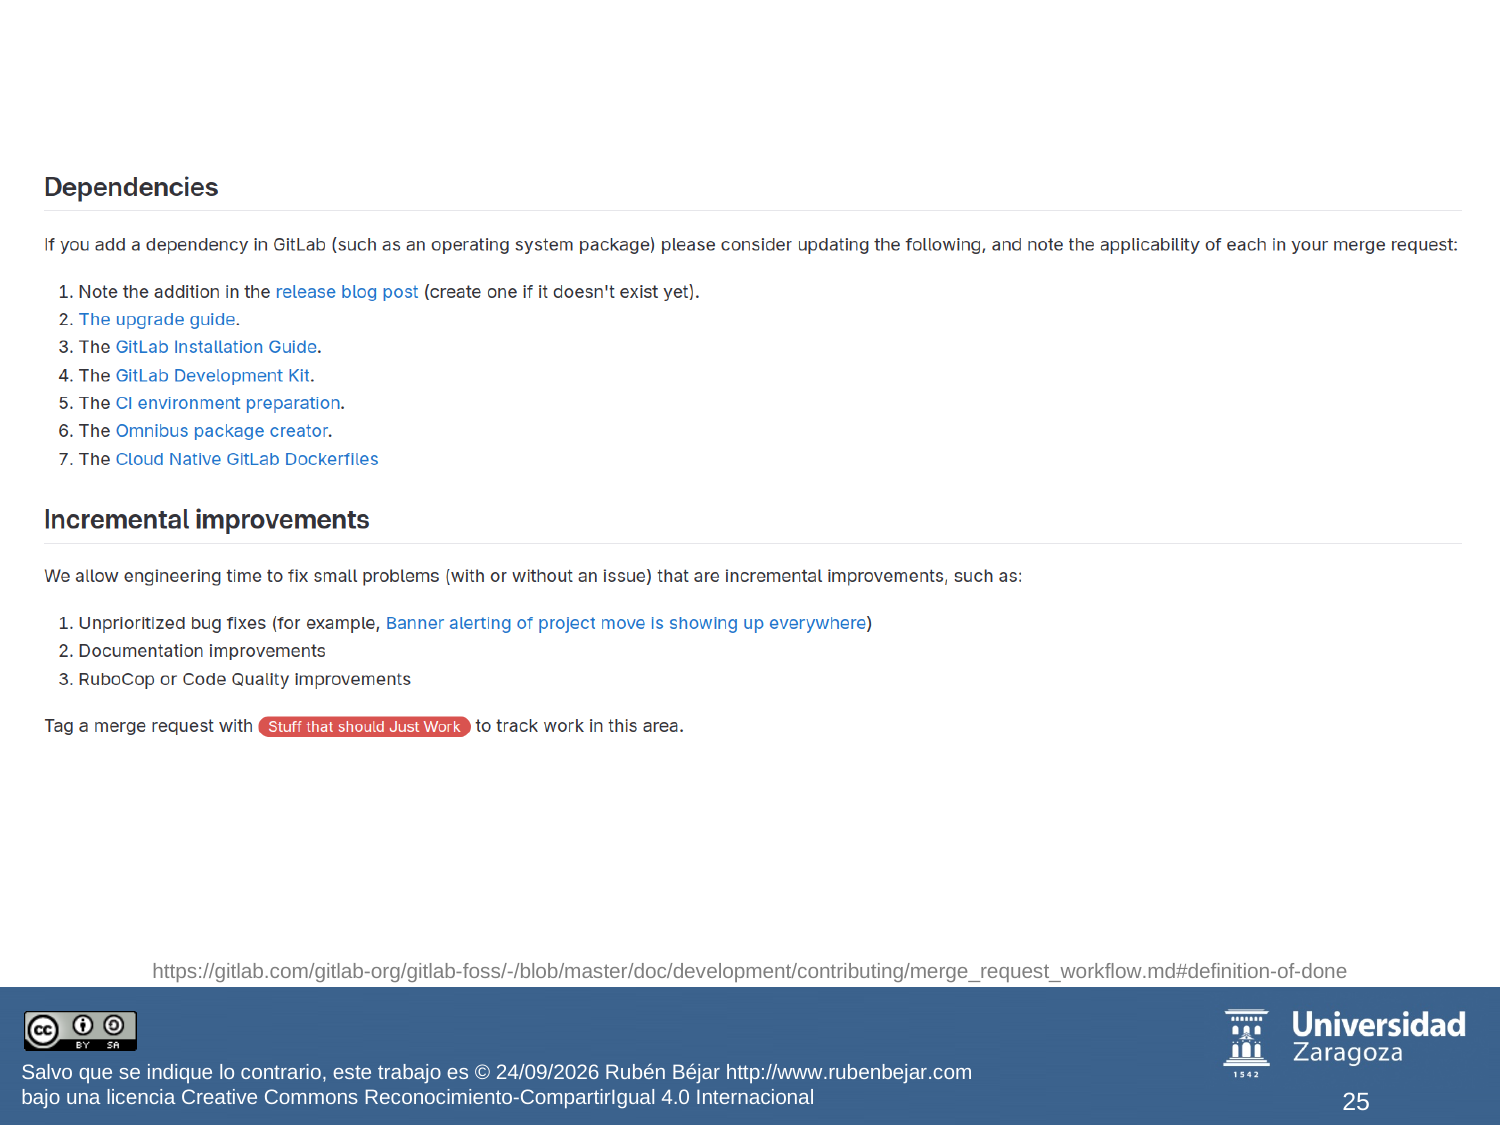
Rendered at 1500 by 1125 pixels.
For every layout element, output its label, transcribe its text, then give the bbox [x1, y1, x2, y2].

picture [0, 987, 1500, 1125]
text_box https://gitlab.com/gitlab-org/gitlab-foss/-/blob/master/doc/development/contributing/merge_request_workflow.md#definition-of-done [137, 949, 1363, 990]
picture [38, 169, 1462, 741]
